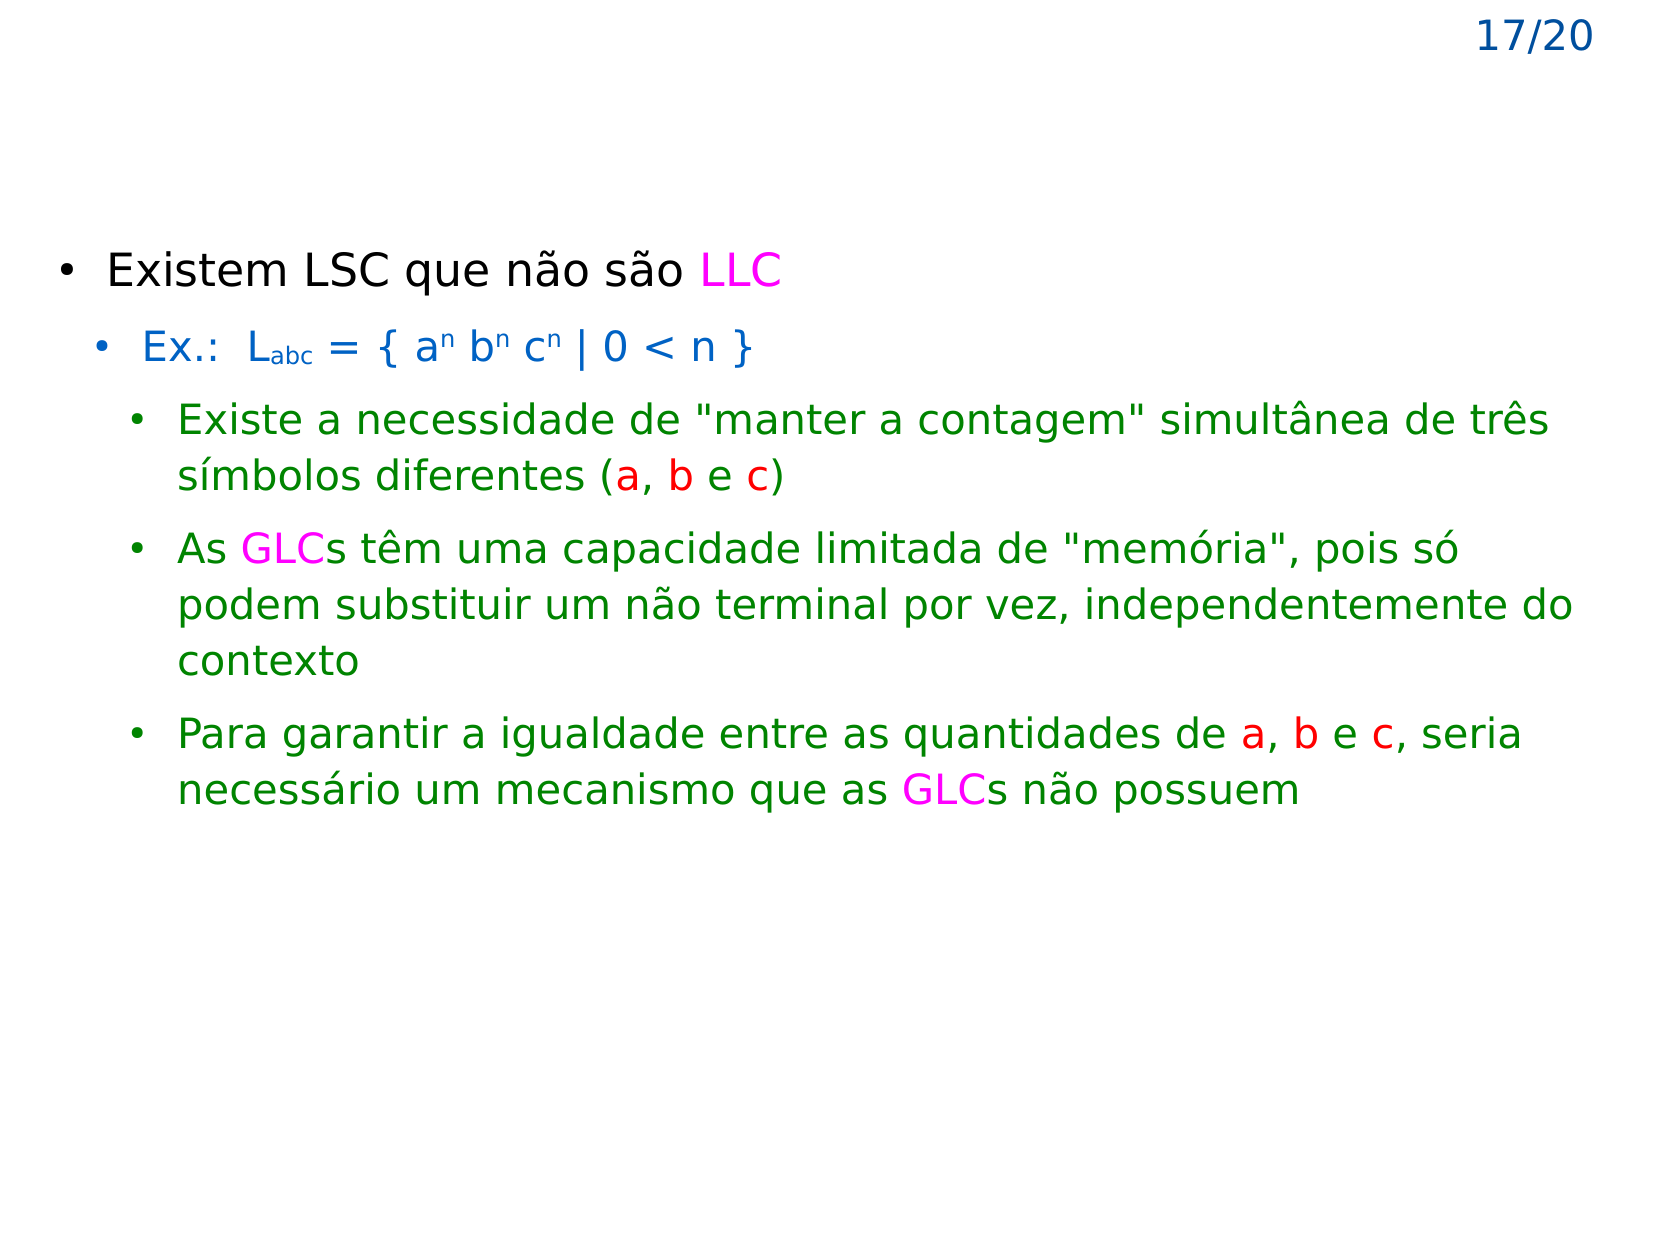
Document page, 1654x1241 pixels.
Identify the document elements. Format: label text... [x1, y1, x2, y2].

list Existem LSC que não são LLC Ex.: Labc = { an bn cn | 0 < n } Existe a necessidade de "manter a contagem" simultânea de três símbolos diferentes (a, b e c) As GLCs têm uma capacidade limitada de "memória", pois só podem substituir um não terminal por vez, independentemente do contexto Para garantir a igualdade entre as quantidades de a, b e c, seria necessário um mecanismo que as GLCs não possuem [59, 236, 1595, 1211]
